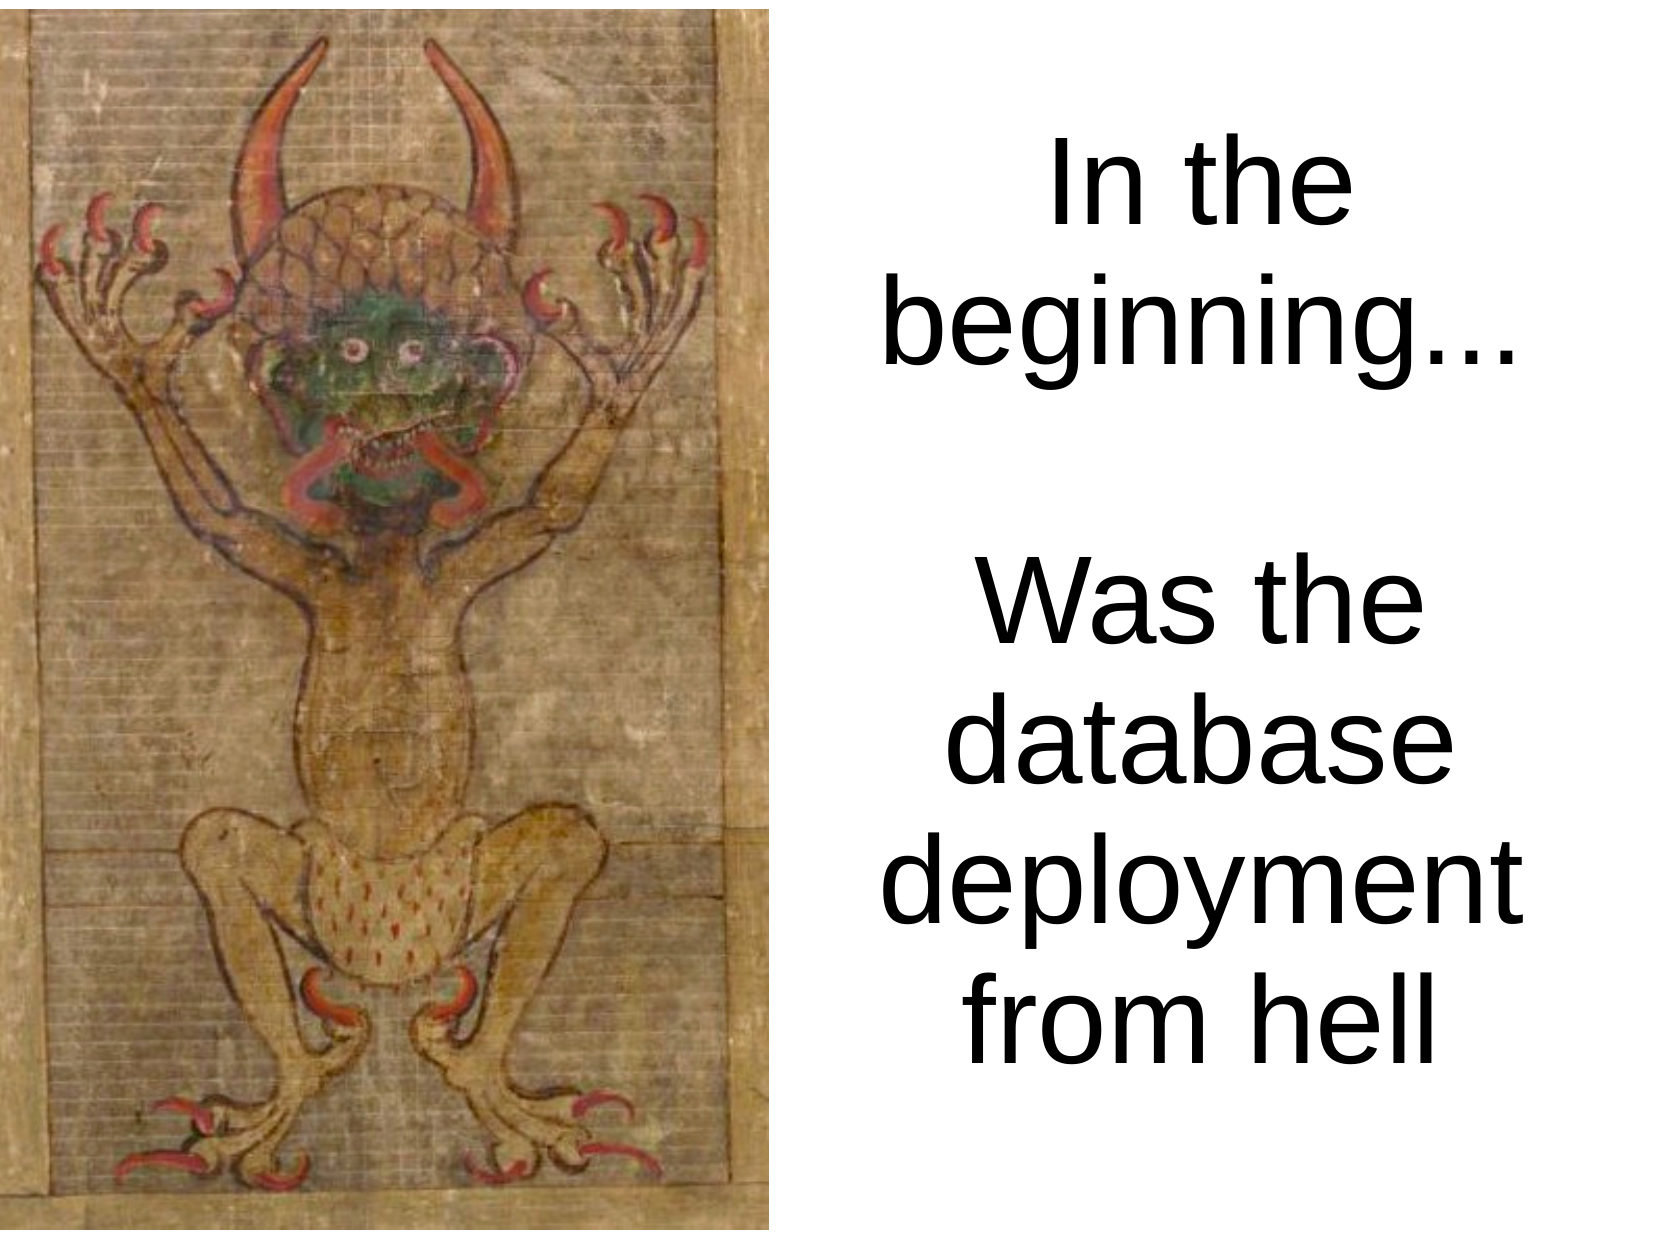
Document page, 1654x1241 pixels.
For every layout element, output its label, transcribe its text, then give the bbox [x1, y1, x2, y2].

picture [0, 9, 769, 1231]
text_box In the beginning... Was the database deployment from hell [788, 104, 1614, 1125]
